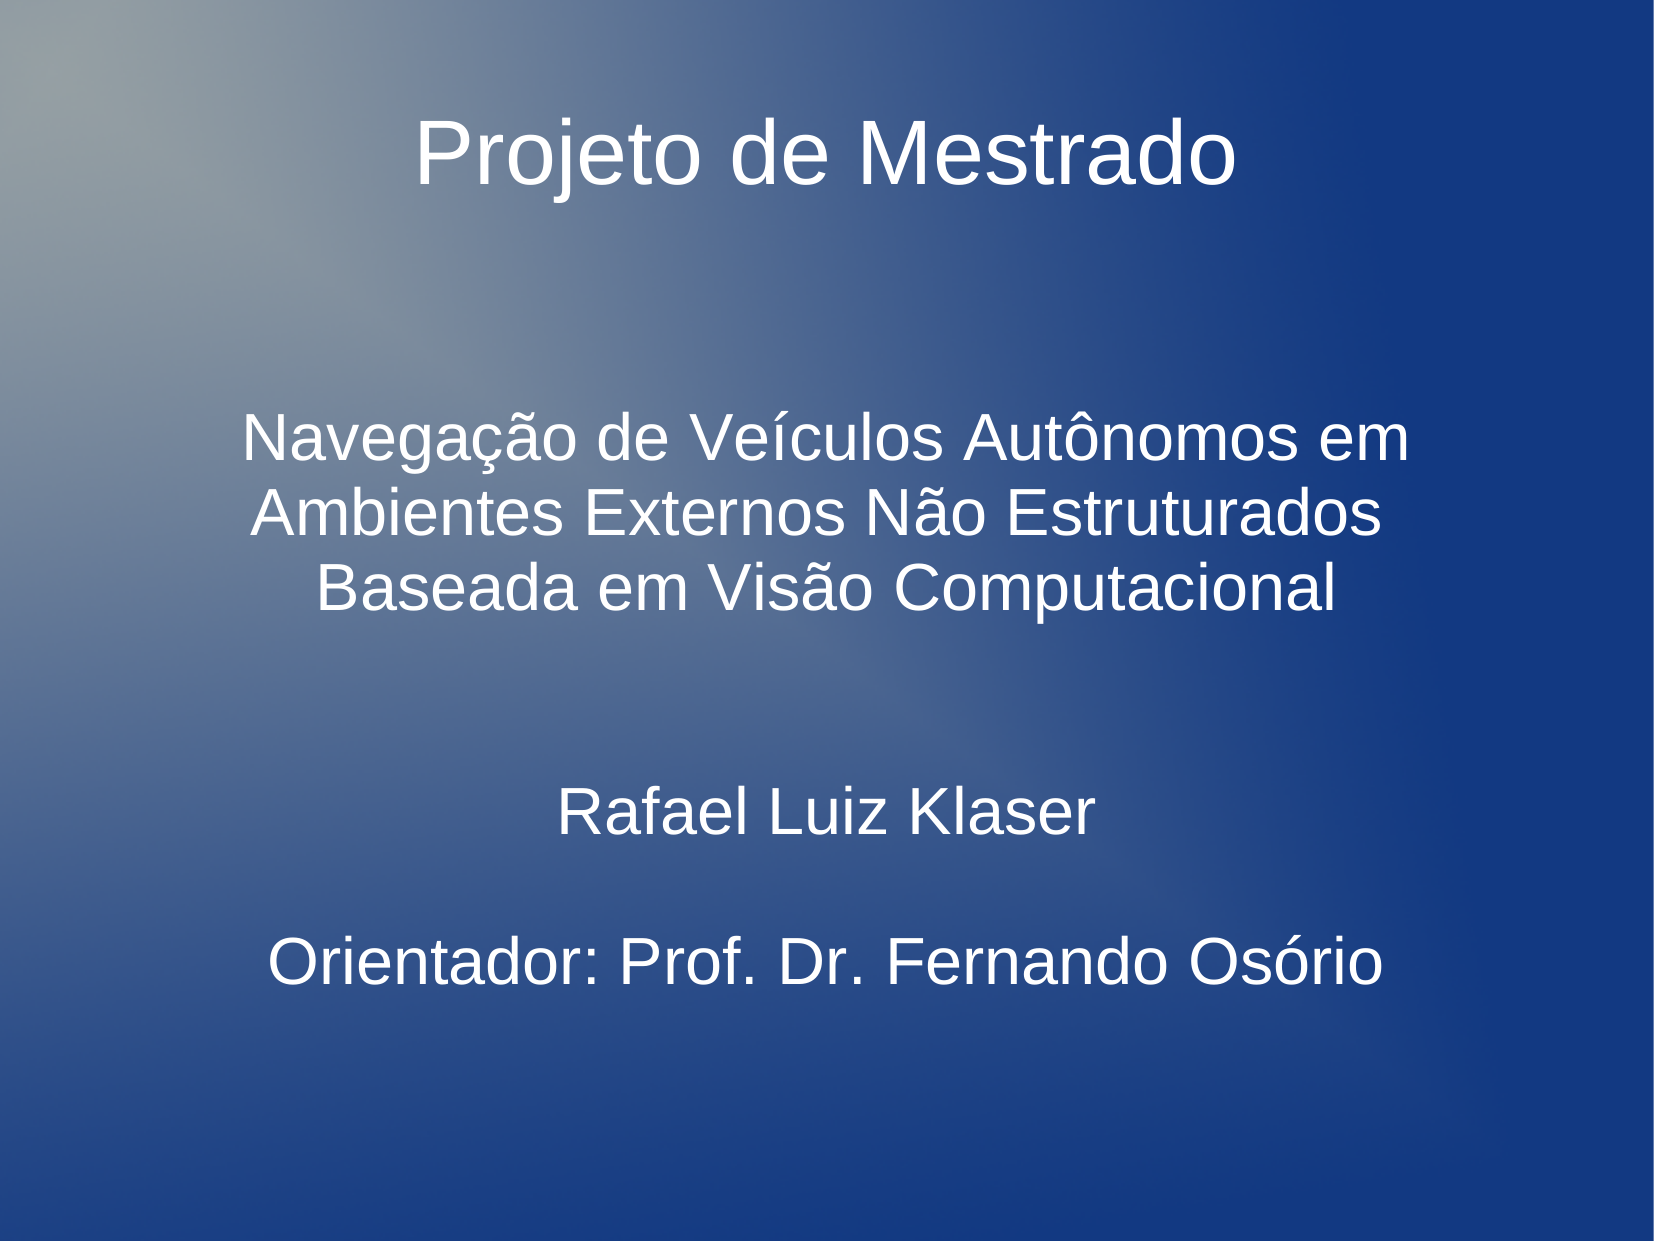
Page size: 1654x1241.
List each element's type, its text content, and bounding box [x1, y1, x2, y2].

subtitle Navegação de Veículos Autônomos em Ambientes Externos Não Estruturados Baseada em Visão Computacional Rafael Luiz Klaser Orientador: Prof. Dr. Fernando Osório [82, 290, 1571, 1109]
title Projeto de Mestrado [82, 49, 1571, 257]
picture [0, 0, 1654, 1241]
